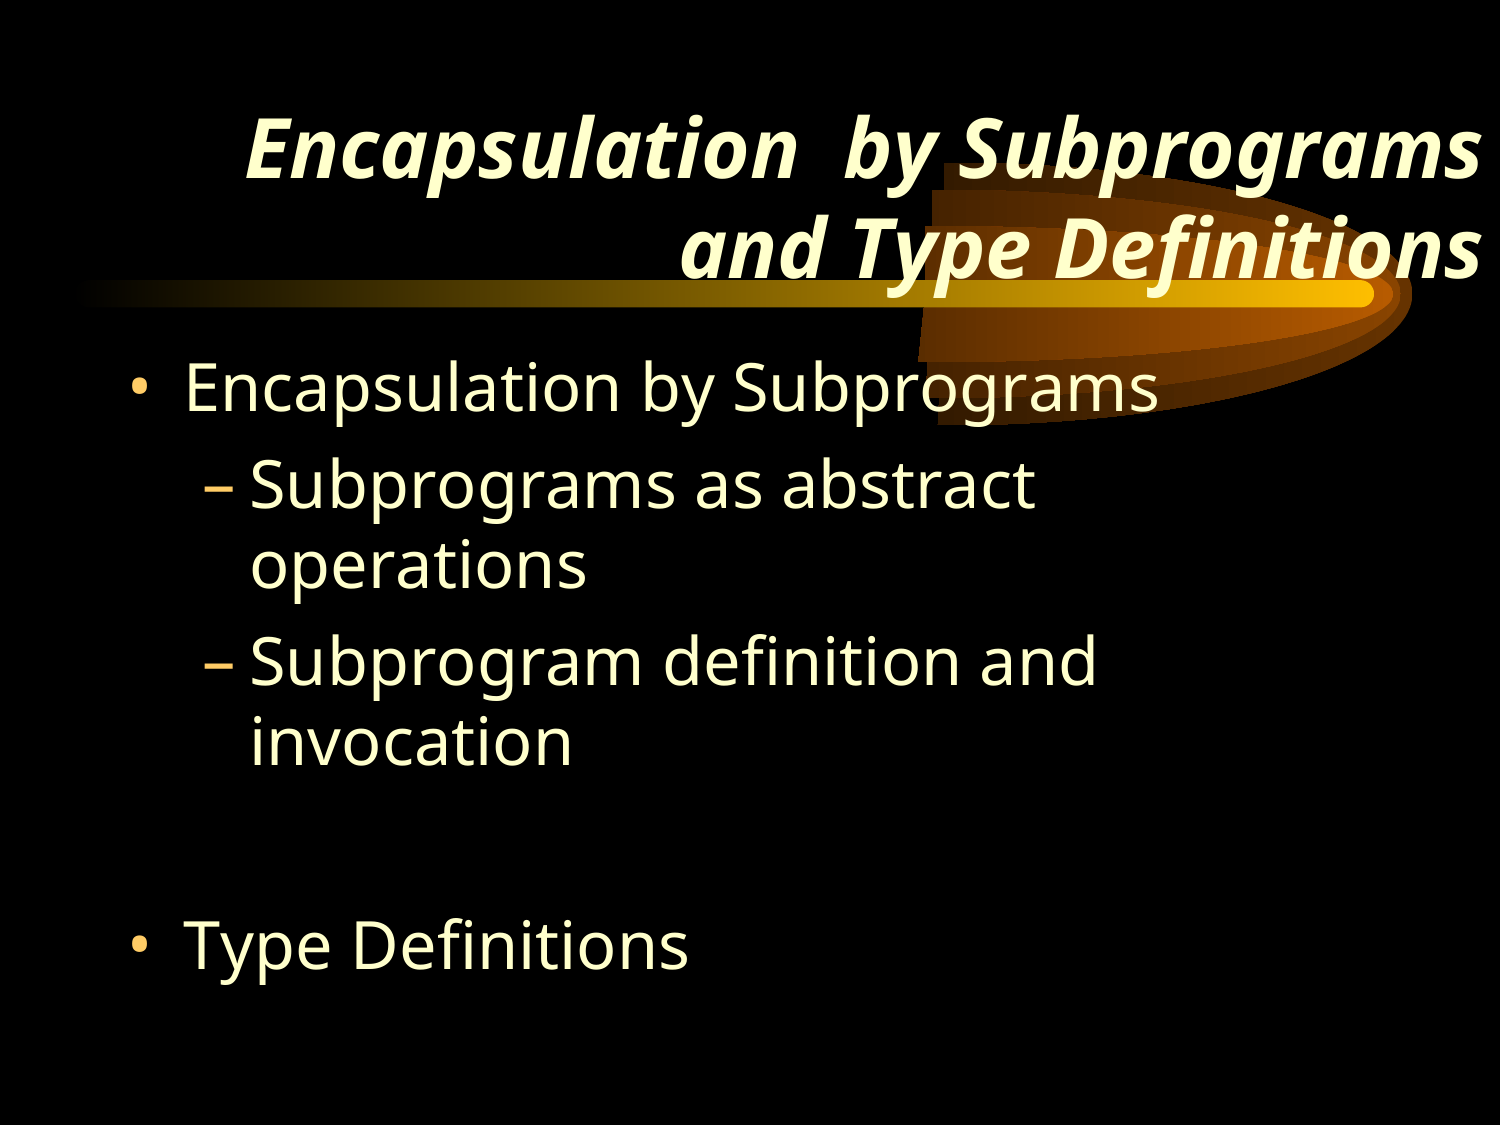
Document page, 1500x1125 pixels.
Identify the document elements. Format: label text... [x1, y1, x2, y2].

title Encapsulation by Subprograms and Type Definitions [112, 115, 1500, 304]
list Encapsulation by Subprograms Subprograms as abstract operations Subprogram definition and invocation Type Definitions [112, 337, 1388, 1013]
